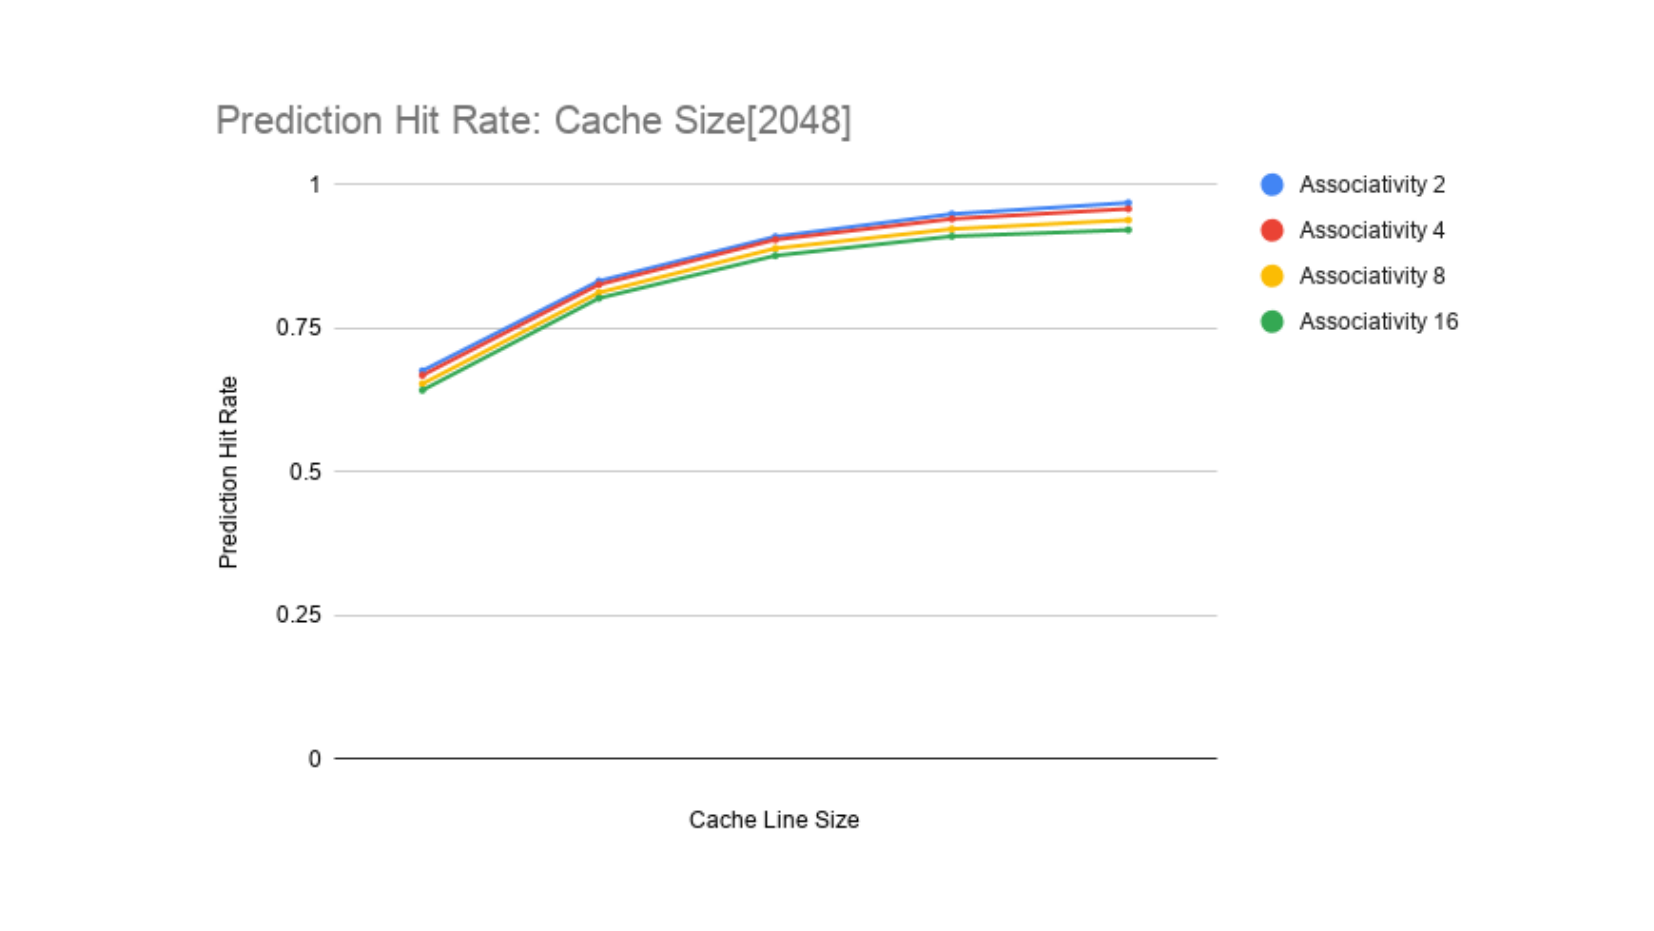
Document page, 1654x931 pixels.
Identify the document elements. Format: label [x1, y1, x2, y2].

picture [176, 58, 1501, 875]
